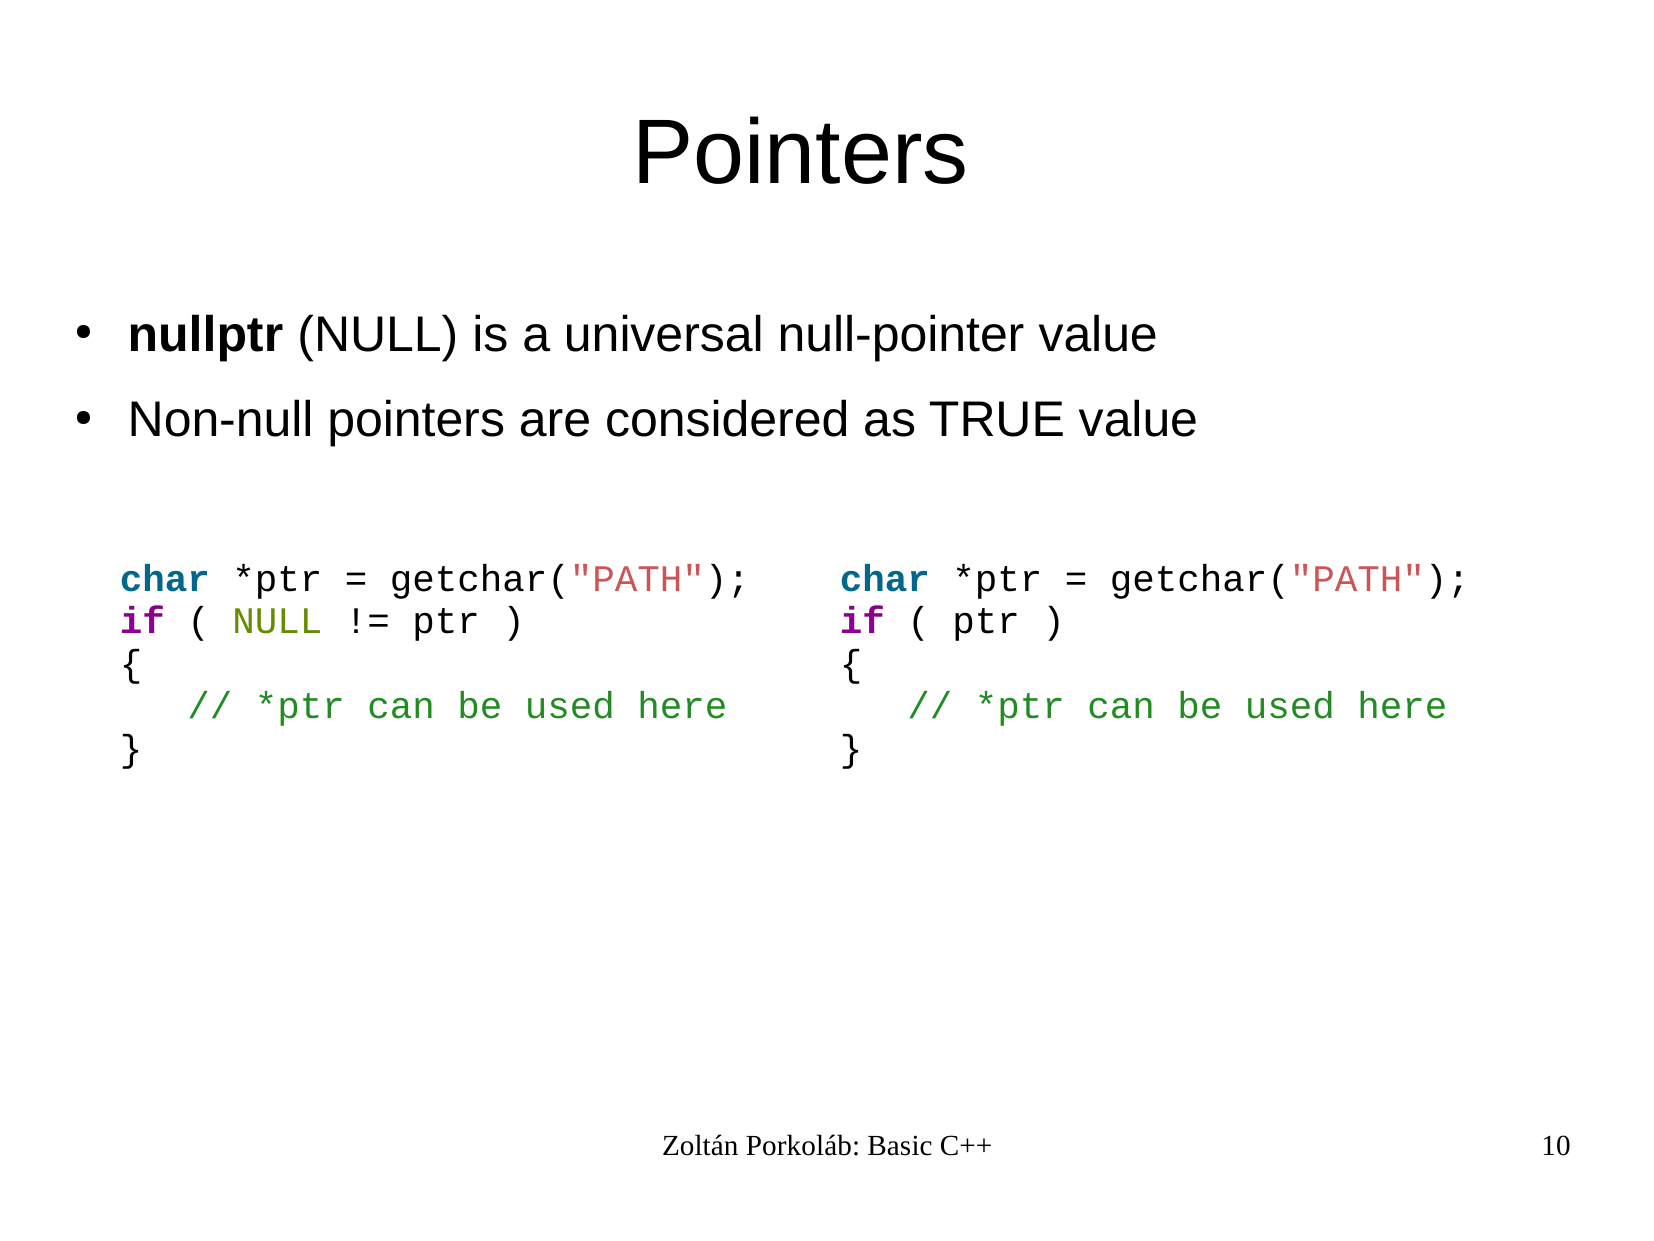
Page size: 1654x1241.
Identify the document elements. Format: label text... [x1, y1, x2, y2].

text_box char *ptr = getchar("PATH"); if ( ptr ) { // *ptr can be used here } [825, 510, 1486, 856]
list nullptr (NULL) is a universal null-pointer value Non-null pointers are considered as TRUE value [56, 225, 1591, 661]
text_box char *ptr = getchar("PATH"); if ( NULL != ptr ) { // *ptr can be used here } [105, 510, 766, 856]
title Pointers [56, 47, 1546, 225]
